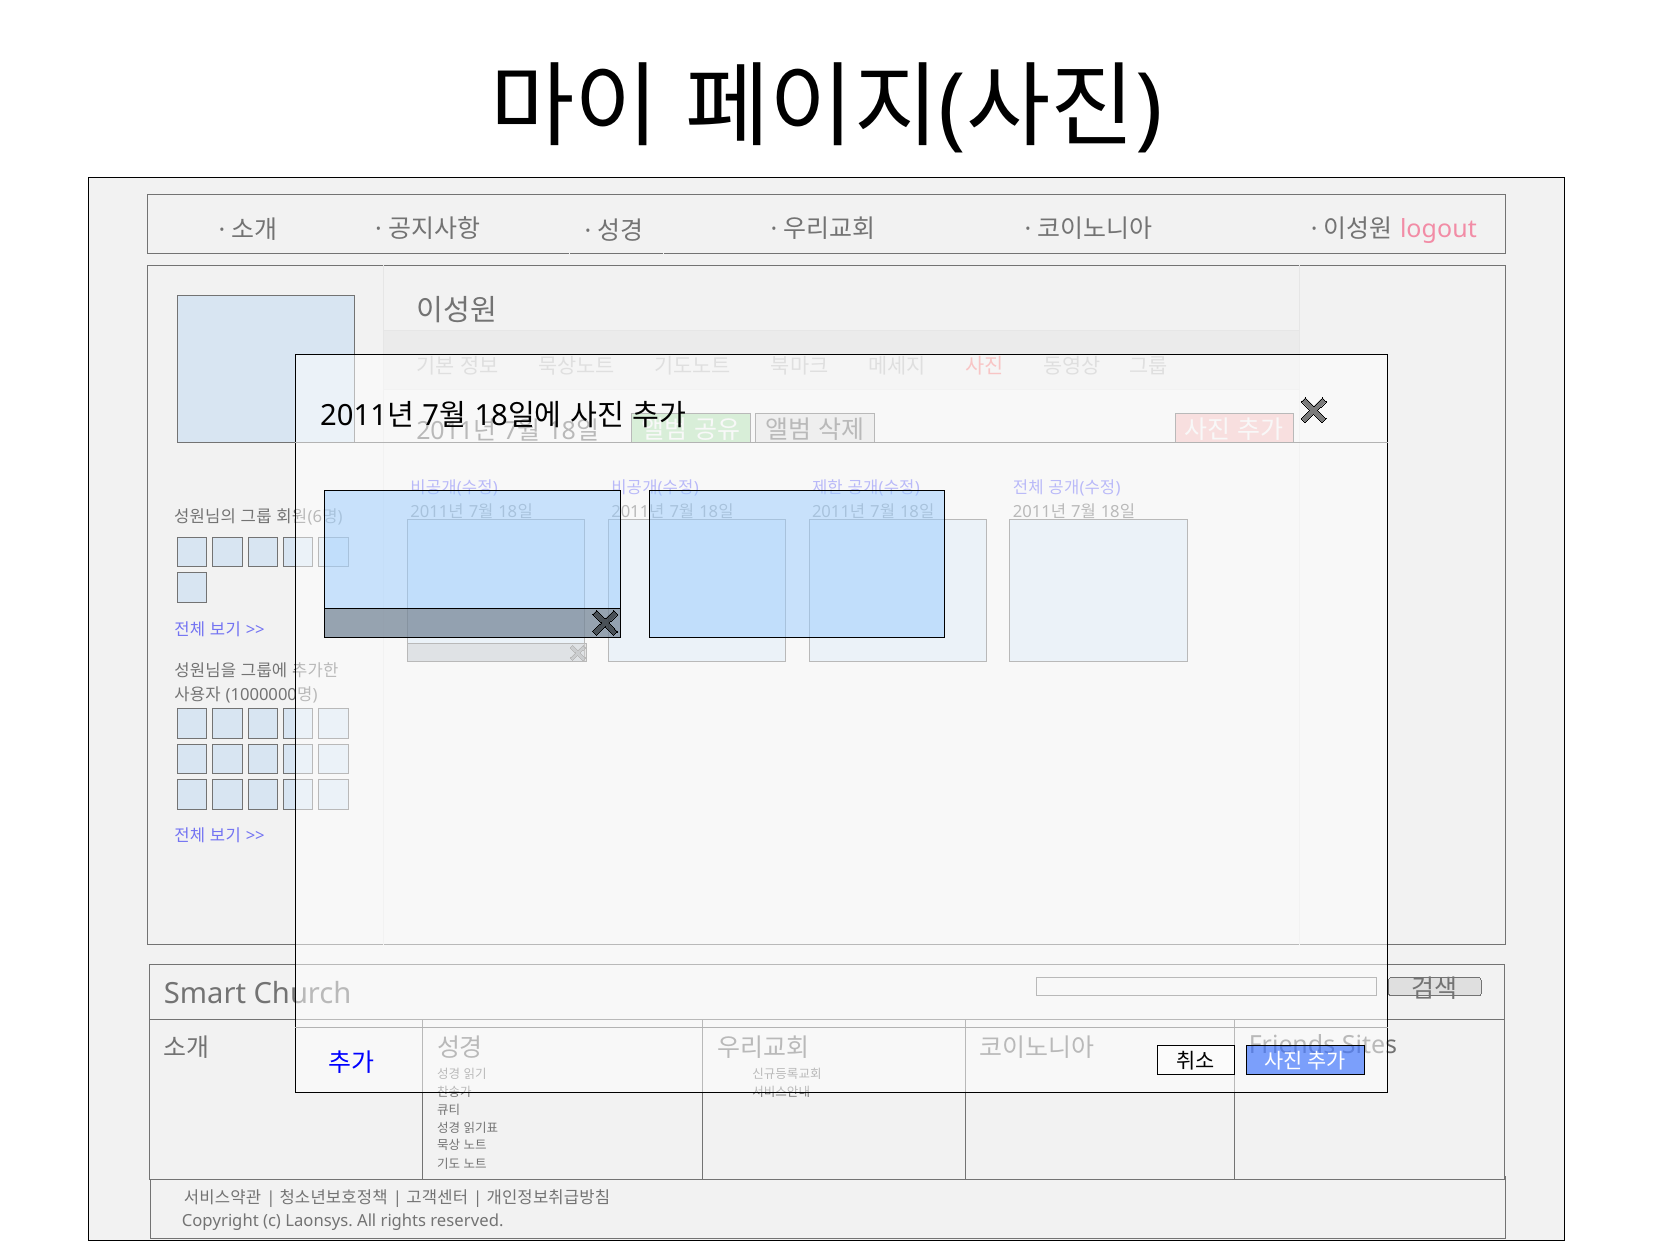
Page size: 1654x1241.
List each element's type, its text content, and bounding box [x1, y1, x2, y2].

text_box 취소 [1157, 1045, 1235, 1075]
text_box [88, 177, 1565, 1241]
text_box 추가 [313, 1034, 394, 1081]
text_box 2011년 7월 18일에 사진 추가 [305, 383, 727, 435]
text_box 사진 추가 [1246, 1045, 1365, 1075]
title 마이 페이지(사진) [82, 42, 1571, 155]
